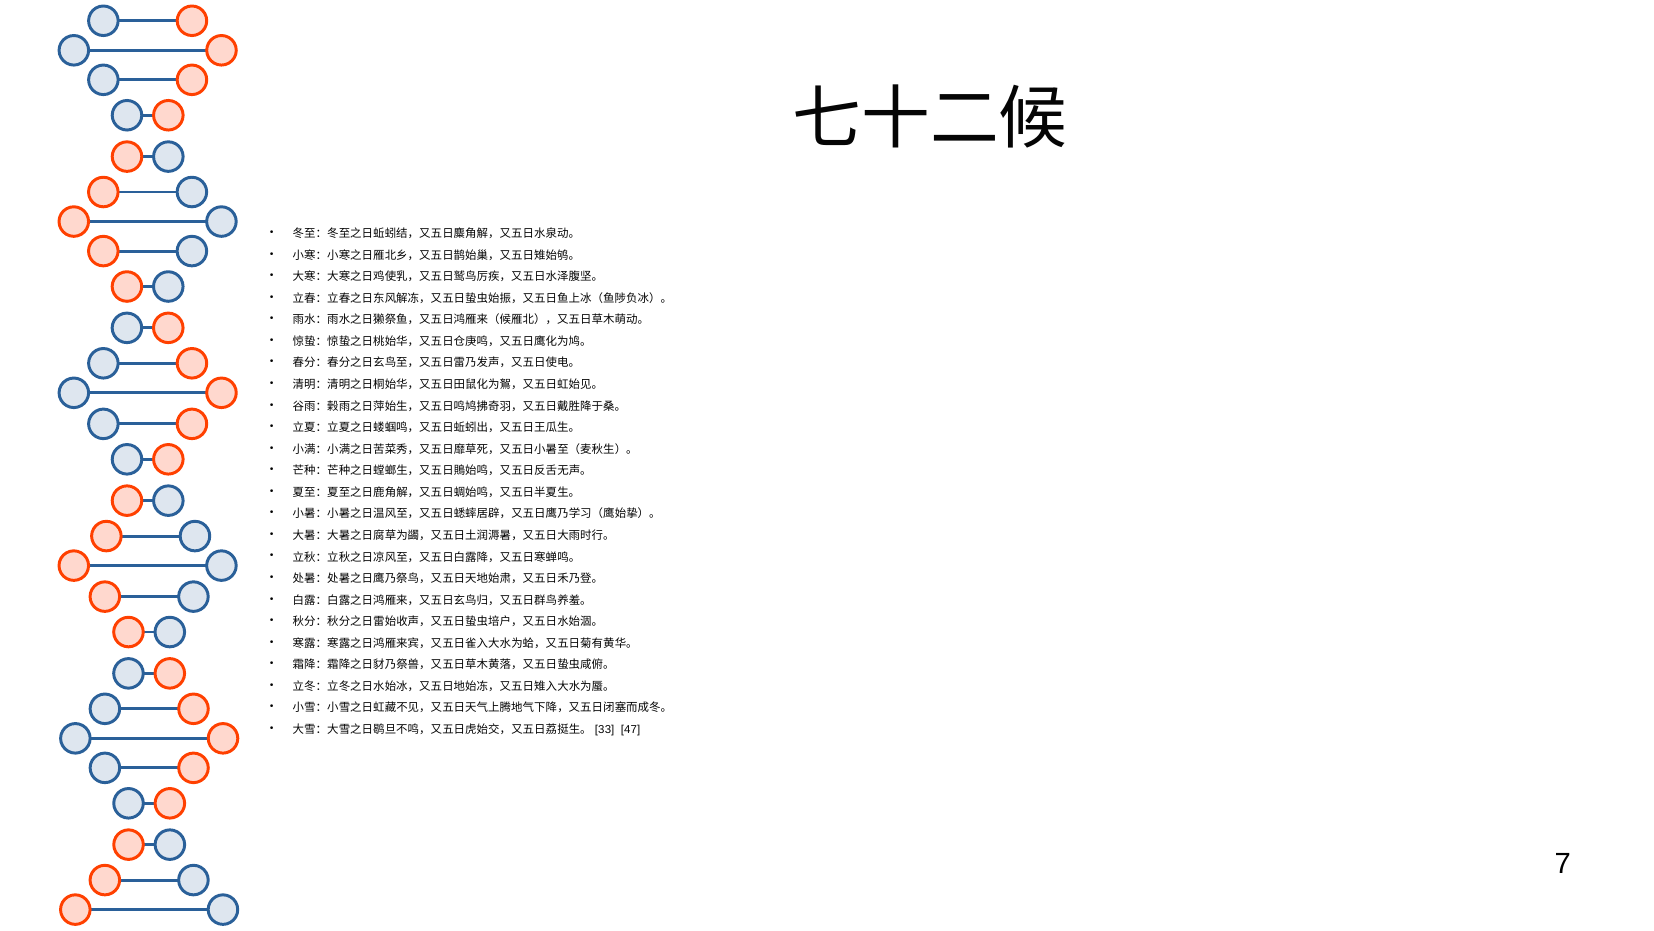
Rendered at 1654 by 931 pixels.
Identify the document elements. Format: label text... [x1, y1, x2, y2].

title 七十二候 [265, 35, 1595, 189]
list 冬至：冬至之日蚯蚓结，又五日麋角解，又五日水泉动。 小寒：小寒之日雁北乡，又五日鹊始巢，又五日雉始鸲。 大寒：大寒之日鸡使乳，又五日鹫鸟厉疾，又五日水泽腹坚。 立春：立春之日东风解冻，又五日蛰虫始振，又五日鱼上冰（鱼陟负冰）。 雨水：雨水之日獭祭鱼，又五日鸿雁来（候雁北），又五日草木萌动。 惊蛰：惊蛰之日桃始华，又五日仓庚鸣，又五日鹰化为鸠。 春分：春分之日玄鸟至，又五日雷乃发声，又五日使电。 清明：清明之日桐始华，又五日田鼠化为鴽，又五日虹始见。 谷雨：榖雨之日萍始生，又五日鸣鸠拂奇羽，又五日戴胜降于桑。 立夏：立夏之日蝼蝈鸣，又五日蚯蚓出，又五日王瓜生。 小满：小满之日苦菜秀，又五日靡草死，又五日小暑至（麦秋生）。 芒种：芒种之日螳螂生，又五日鵙始鸣，又五日反舌无声。 夏至：夏至之日鹿角解，又五日蜩始鸣，又五日半夏生。 小暑：小暑之日温风至，又五日蟋蟀居辟，又五日鹰乃学习（鹰始挚）。 大暑：大暑之日腐草为蠲，又五日土润溽暑，又五日大雨时行。 立秋：立秋之日凉风至，又五日白露降，又五日寒蝉鸣。 处暑：处暑之日鹰乃祭鸟，又五日天地始肃，又五日禾乃登。 白露：白露之日鸿雁来，又五日玄鸟归，又五日群鸟养羞。 秋分：秋分之日雷始收声，又五日蛰虫培户，又五日水始涸。 寒露：寒露之日鸿雁来宾，又五日雀入大水为蛤，又五日菊有黄华。 霜降：霜降之日豺乃祭兽，又五日草木黄落，又五日蛰虫咸俯。 立冬：立冬之日水始冰，又五日地始冻，又五日雉入大水为蜃。 小雪：小雪之日虹藏不见，又五日天气上腾地气下降，又五日闭塞而成冬。 大雪：大雪之日鹖旦不鸣，又五日虎始交，又五日荔挺生。 [33] [47] [265, 224, 1595, 764]
